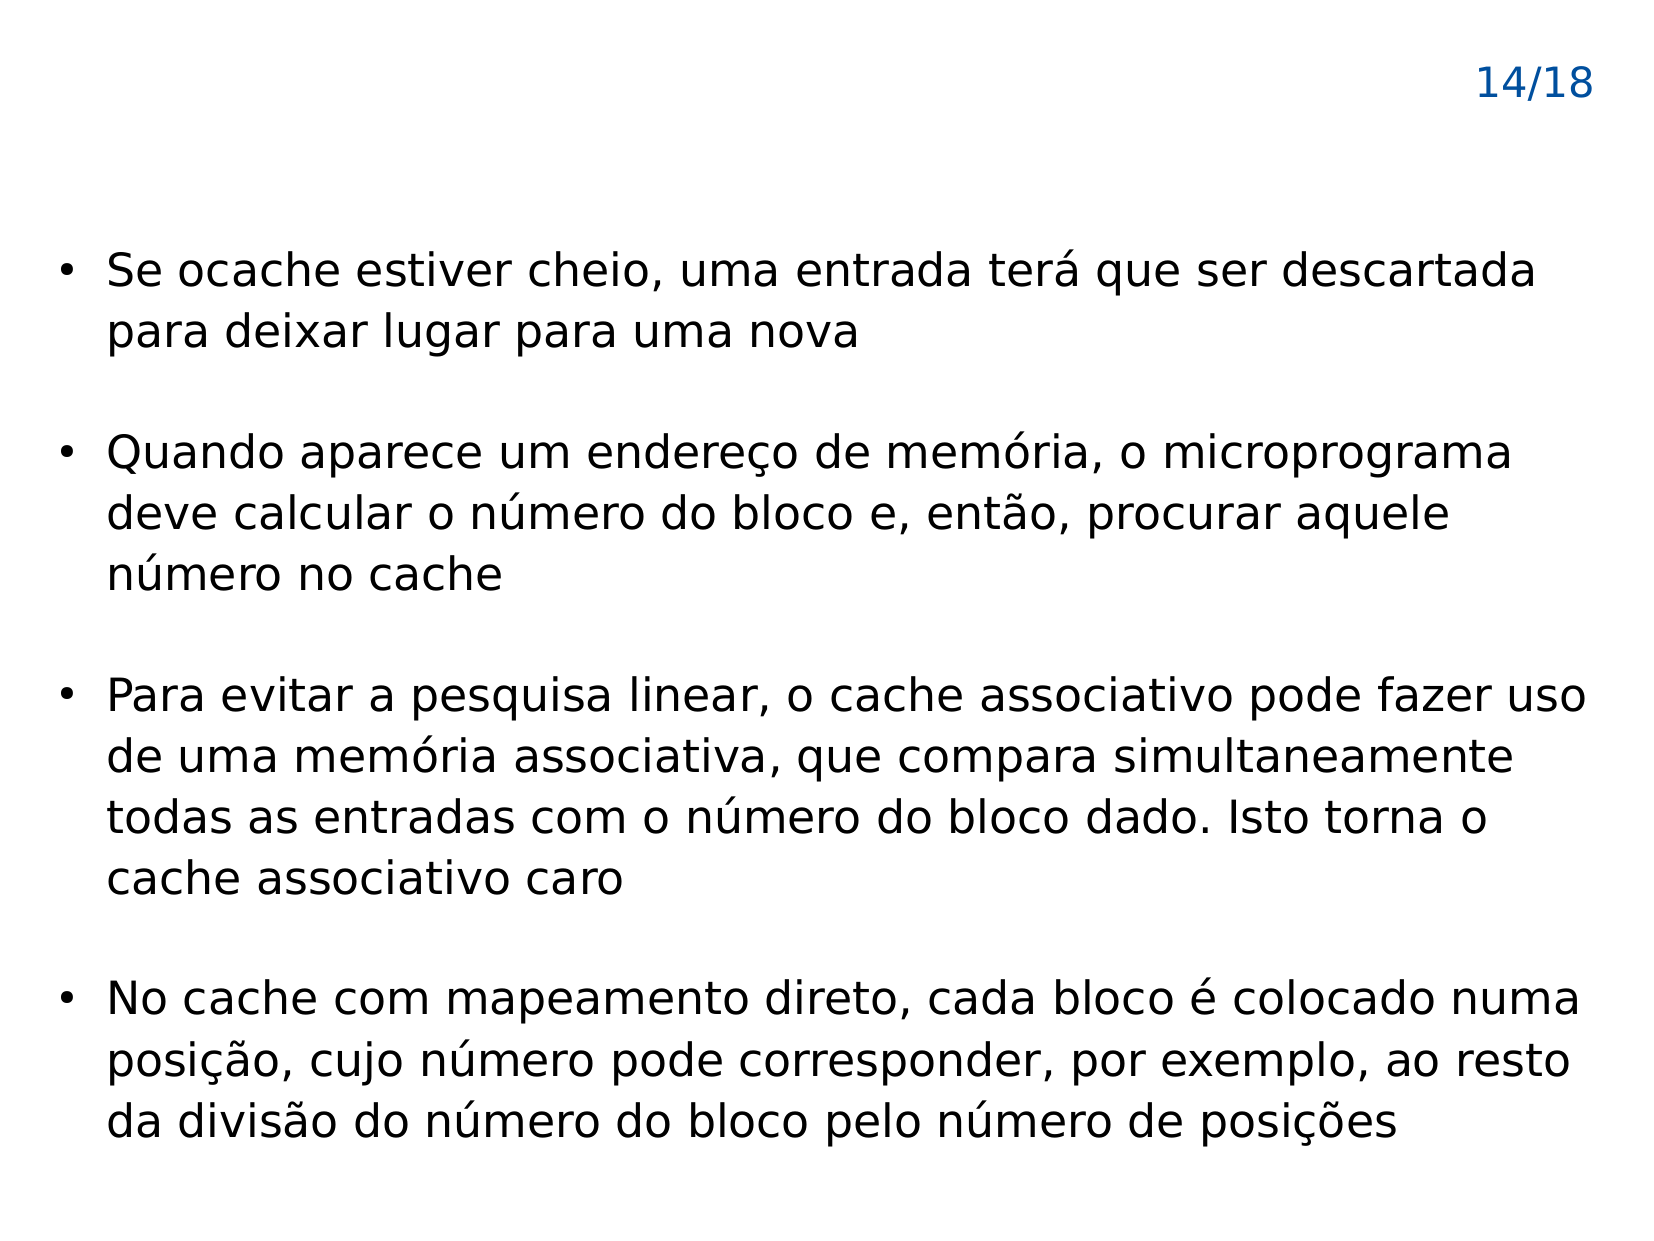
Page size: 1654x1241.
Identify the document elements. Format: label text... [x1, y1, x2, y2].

list Se ocache estiver cheio, uma entrada terá que ser descartada para deixar lugar para uma nova Quando aparece um endereço de memória, o microprograma deve calcular o número do bloco e, então, procurar aquele número no cache Para evitar a pesquisa linear, o cache associativo pode fazer uso de uma memória associativa, que compara simultaneamente todas as entradas com o número do bloco dado. Isto torna o cache associativo caro No cache com mapeamento direto, cada bloco é colocado numa posição, cujo número pode corresponder, por exemplo, ao resto da divisão do número do bloco pelo número de posições [59, 236, 1595, 1211]
